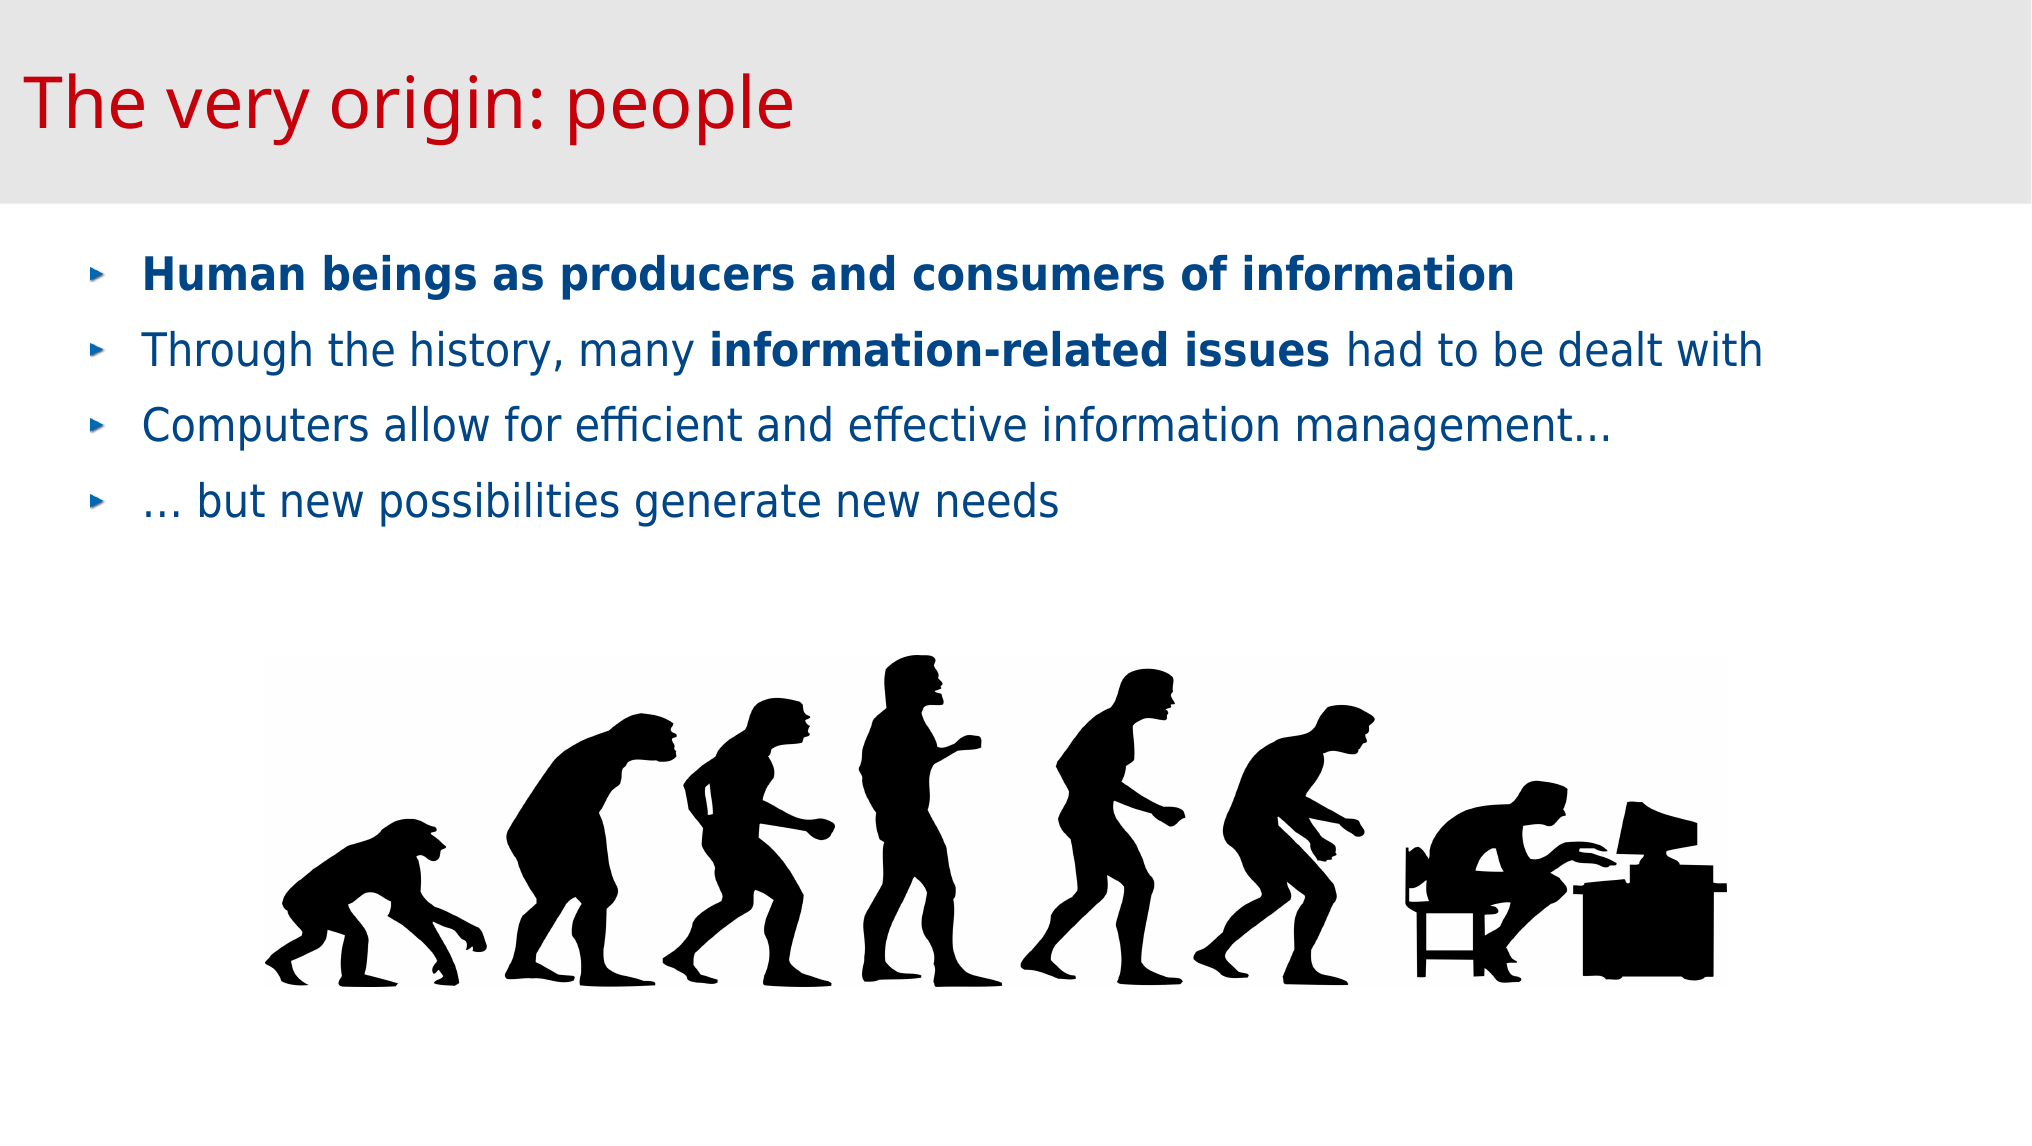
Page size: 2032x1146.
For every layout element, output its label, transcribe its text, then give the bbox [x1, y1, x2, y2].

title The very origin: people [0, 0, 2032, 204]
picture [265, 655, 1727, 987]
list Human beings as producers and consumers of information Through the history, many information-related issues had to be dealt with Computers allow for efficient and effective information management... … but new possibilities generate new needs [0, 247, 2032, 1134]
